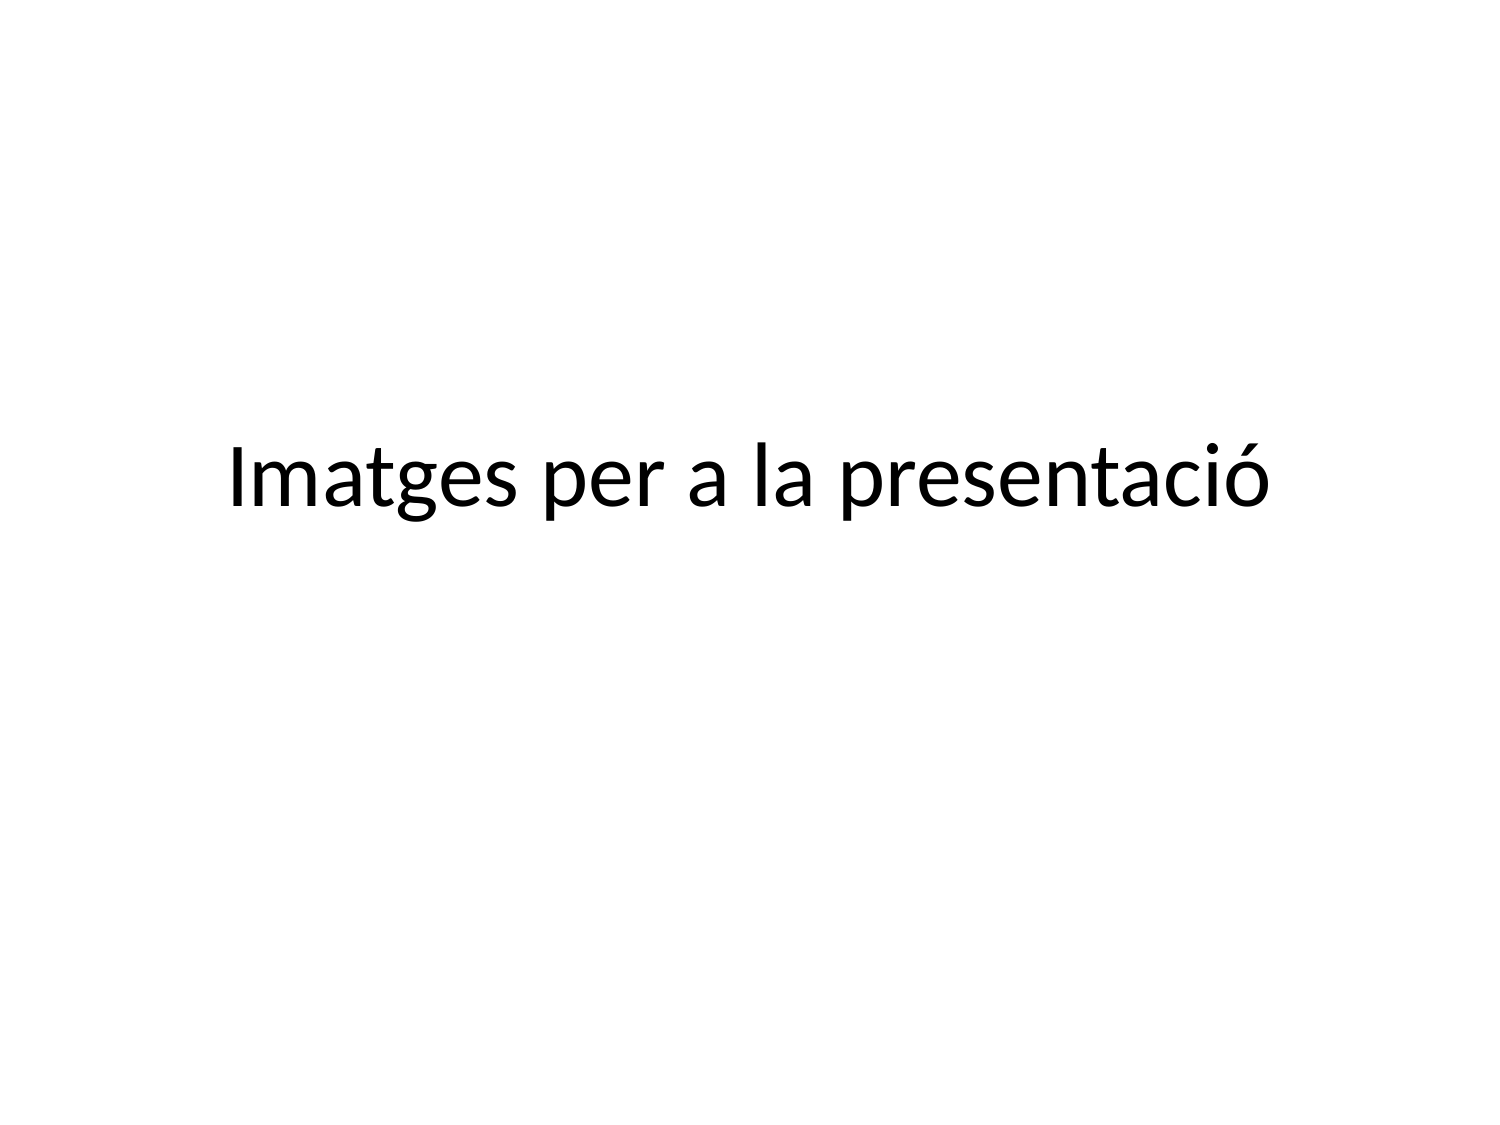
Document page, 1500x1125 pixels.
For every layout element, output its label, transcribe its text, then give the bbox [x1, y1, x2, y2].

text_box Imatges per a la presentació [112, 349, 1388, 591]
